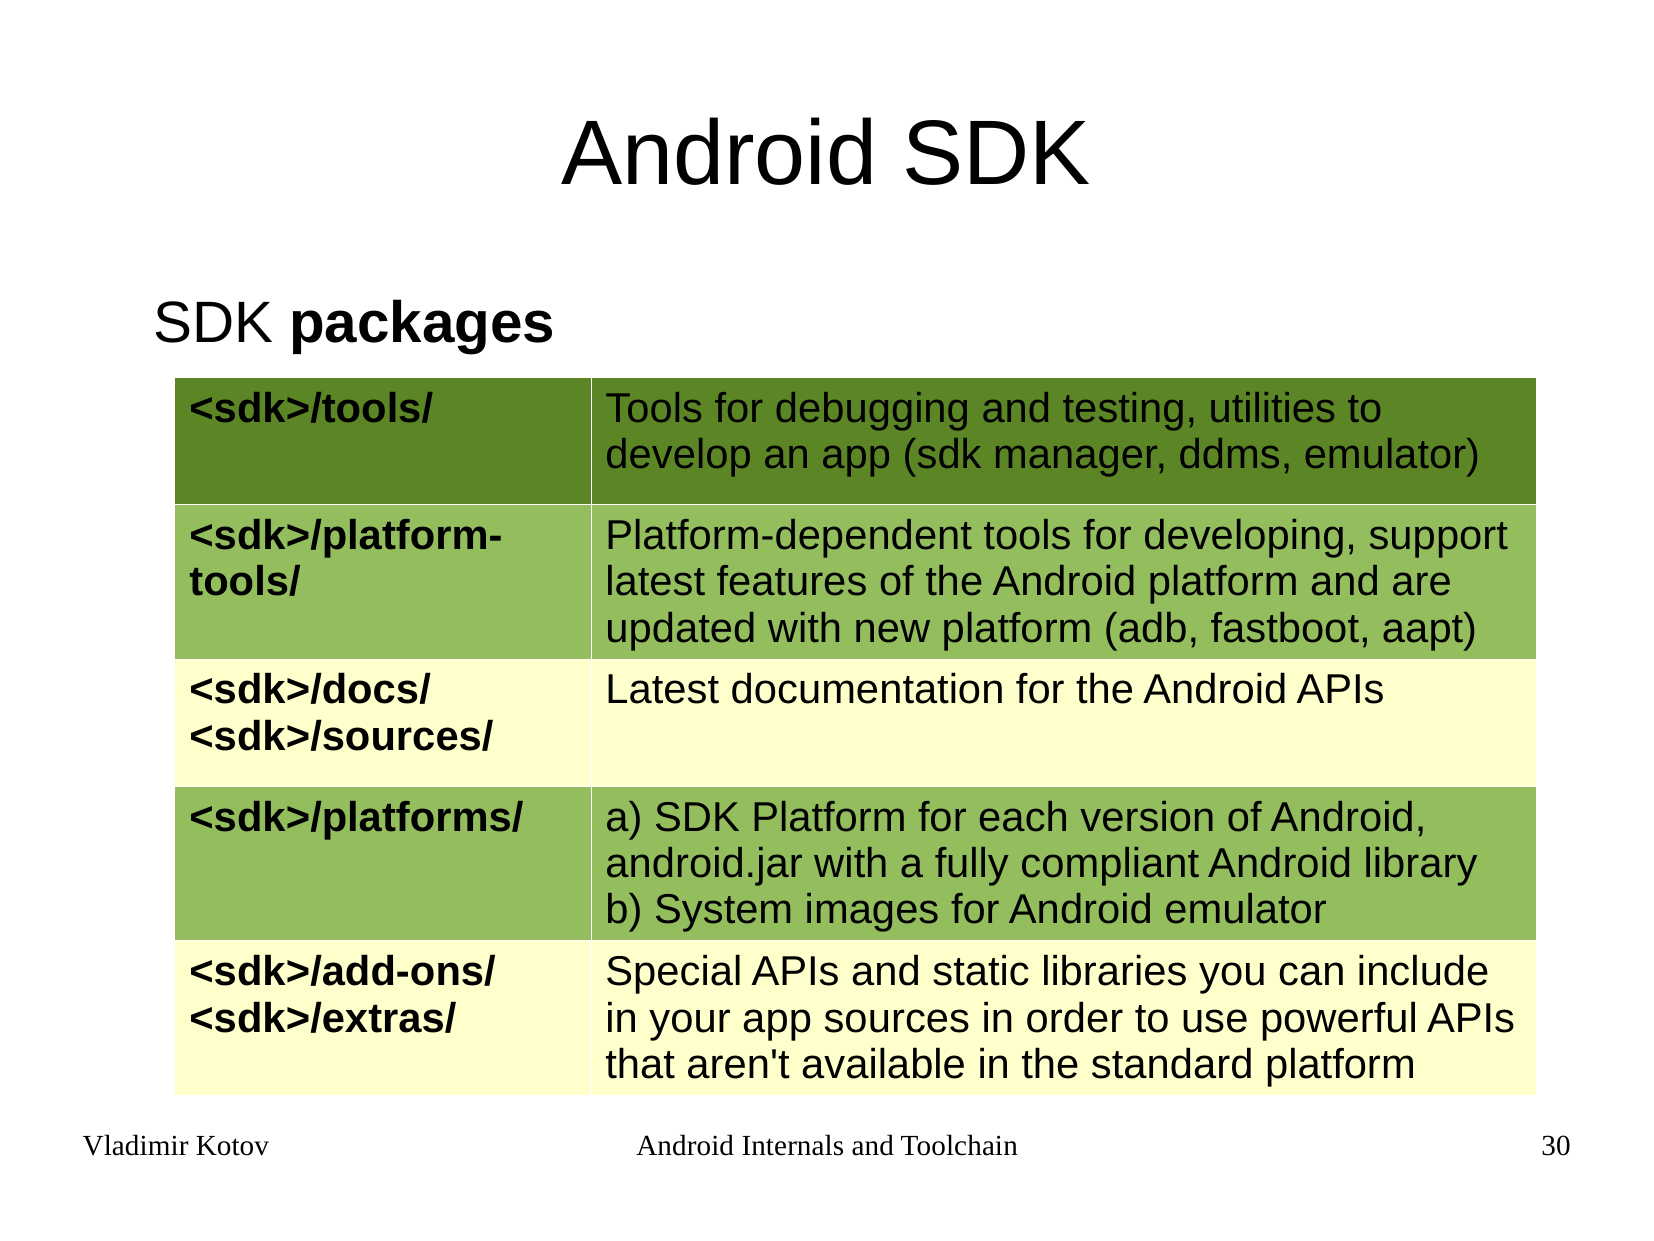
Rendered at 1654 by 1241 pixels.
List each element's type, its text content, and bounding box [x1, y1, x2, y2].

table_cell <sdk>/docs/ <sdk>/sources/ [175, 660, 591, 786]
table_header Tools for debugging and testing, utilities to develop an app (sdk manager, ddms, emulator) [592, 378, 1536, 504]
table_cell <sdk>/add-ons/ <sdk>/extras/ [175, 941, 591, 1095]
table_cell Platform-dependent tools for developing, support latest features of the Android platform and are updated with new platform (adb, fastboot, aapt) [592, 505, 1536, 659]
table_cell <sdk>/platform-tools/ [175, 505, 591, 659]
table_cell <sdk>/platforms/ [175, 787, 591, 940]
table_header <sdk>/tools/ [175, 378, 591, 504]
table_cell Latest documentation for the Android APIs [592, 660, 1536, 786]
title Android SDK [82, 49, 1571, 257]
table_cell a) SDK Platform for each version of Android, android.jar with a fully compliant Android library b) System images for Android emulator [592, 787, 1536, 940]
list SDK packages [82, 290, 1571, 373]
table_cell Special APIs and static libraries you can include in your app sources in order to use powerful APIs that aren't available in the standard platform [592, 941, 1536, 1095]
